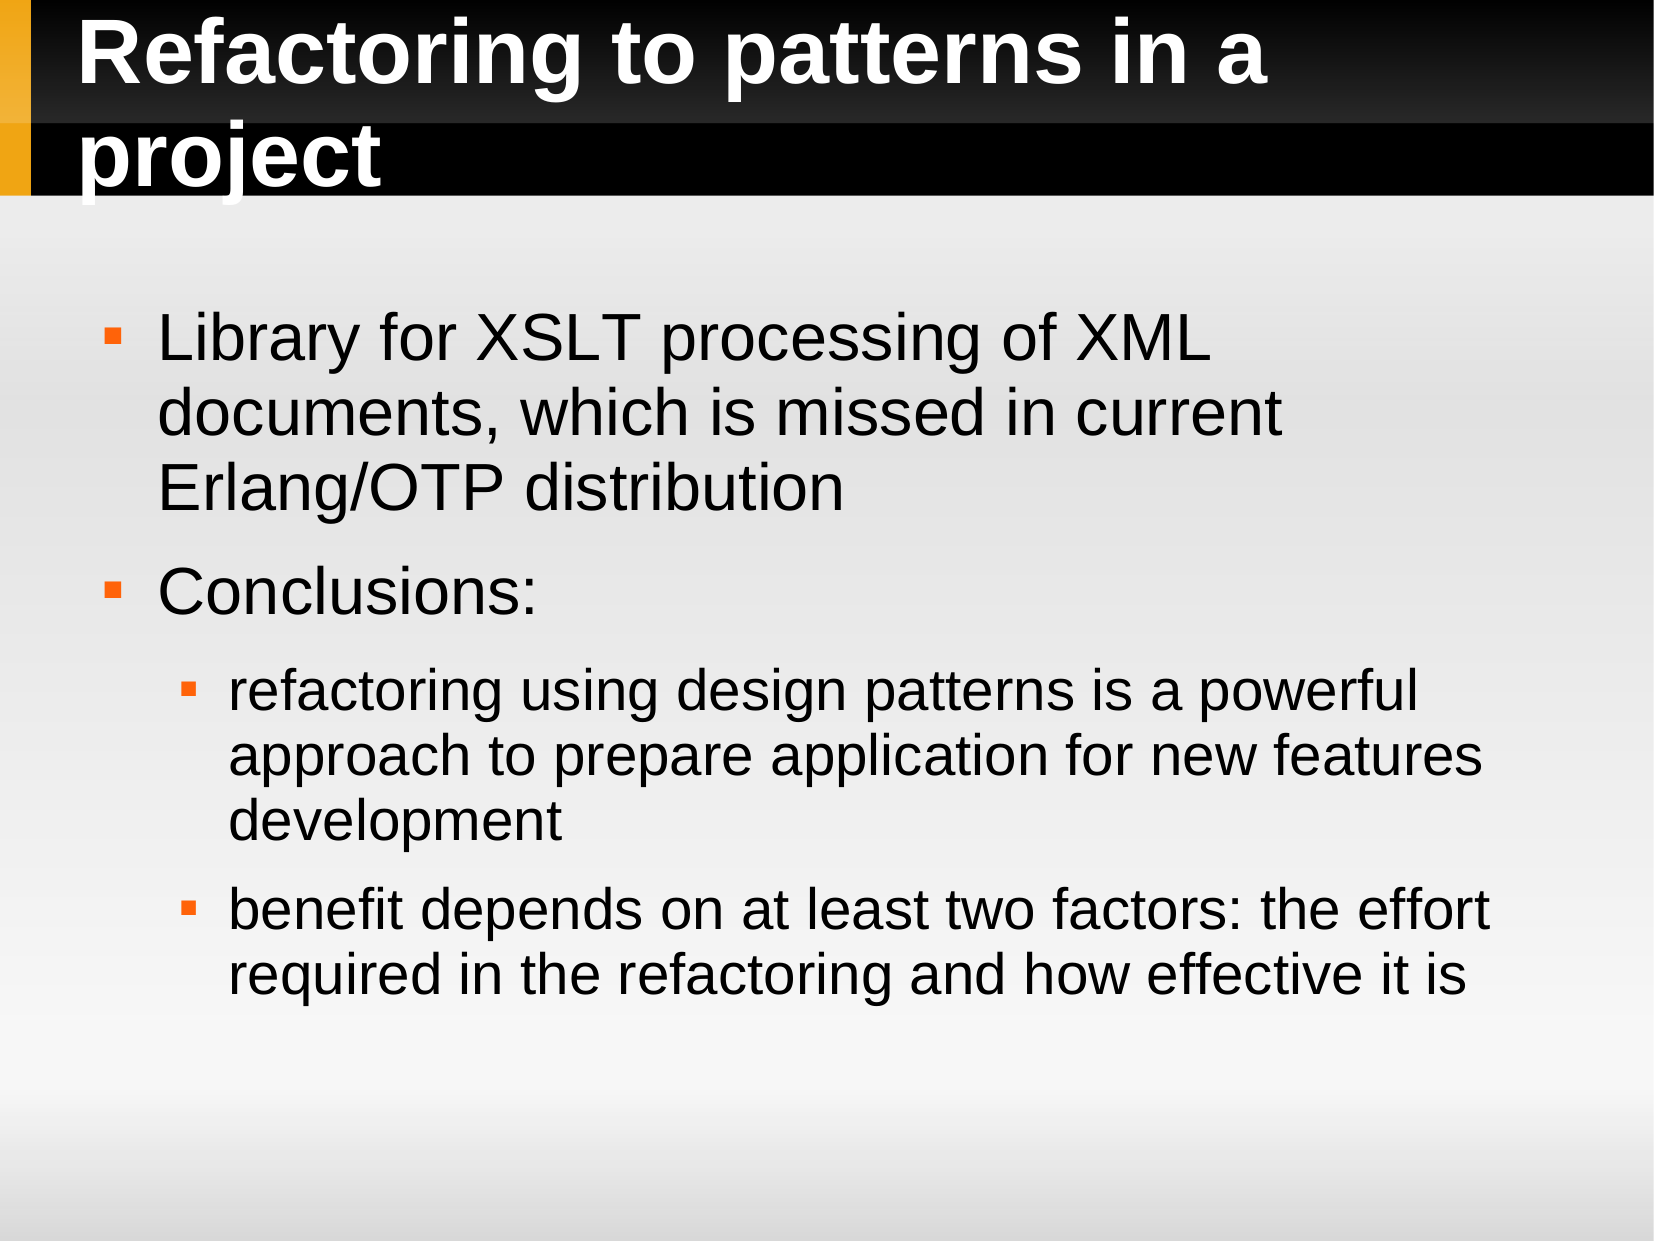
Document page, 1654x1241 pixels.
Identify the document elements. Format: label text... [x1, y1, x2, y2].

list Library for XSLT processing of XML documents, which is missed in current Erlang/OTP distribution Conclusions: refactoring using design patterns is a powerful approach to prepare application for new features development benefit depends on at least two factors: the effort required in the refactoring and how effective it is [86, 300, 1576, 1119]
picture [0, 0, 1654, 1241]
title Refactoring to patterns in a project [76, 0, 1565, 208]
